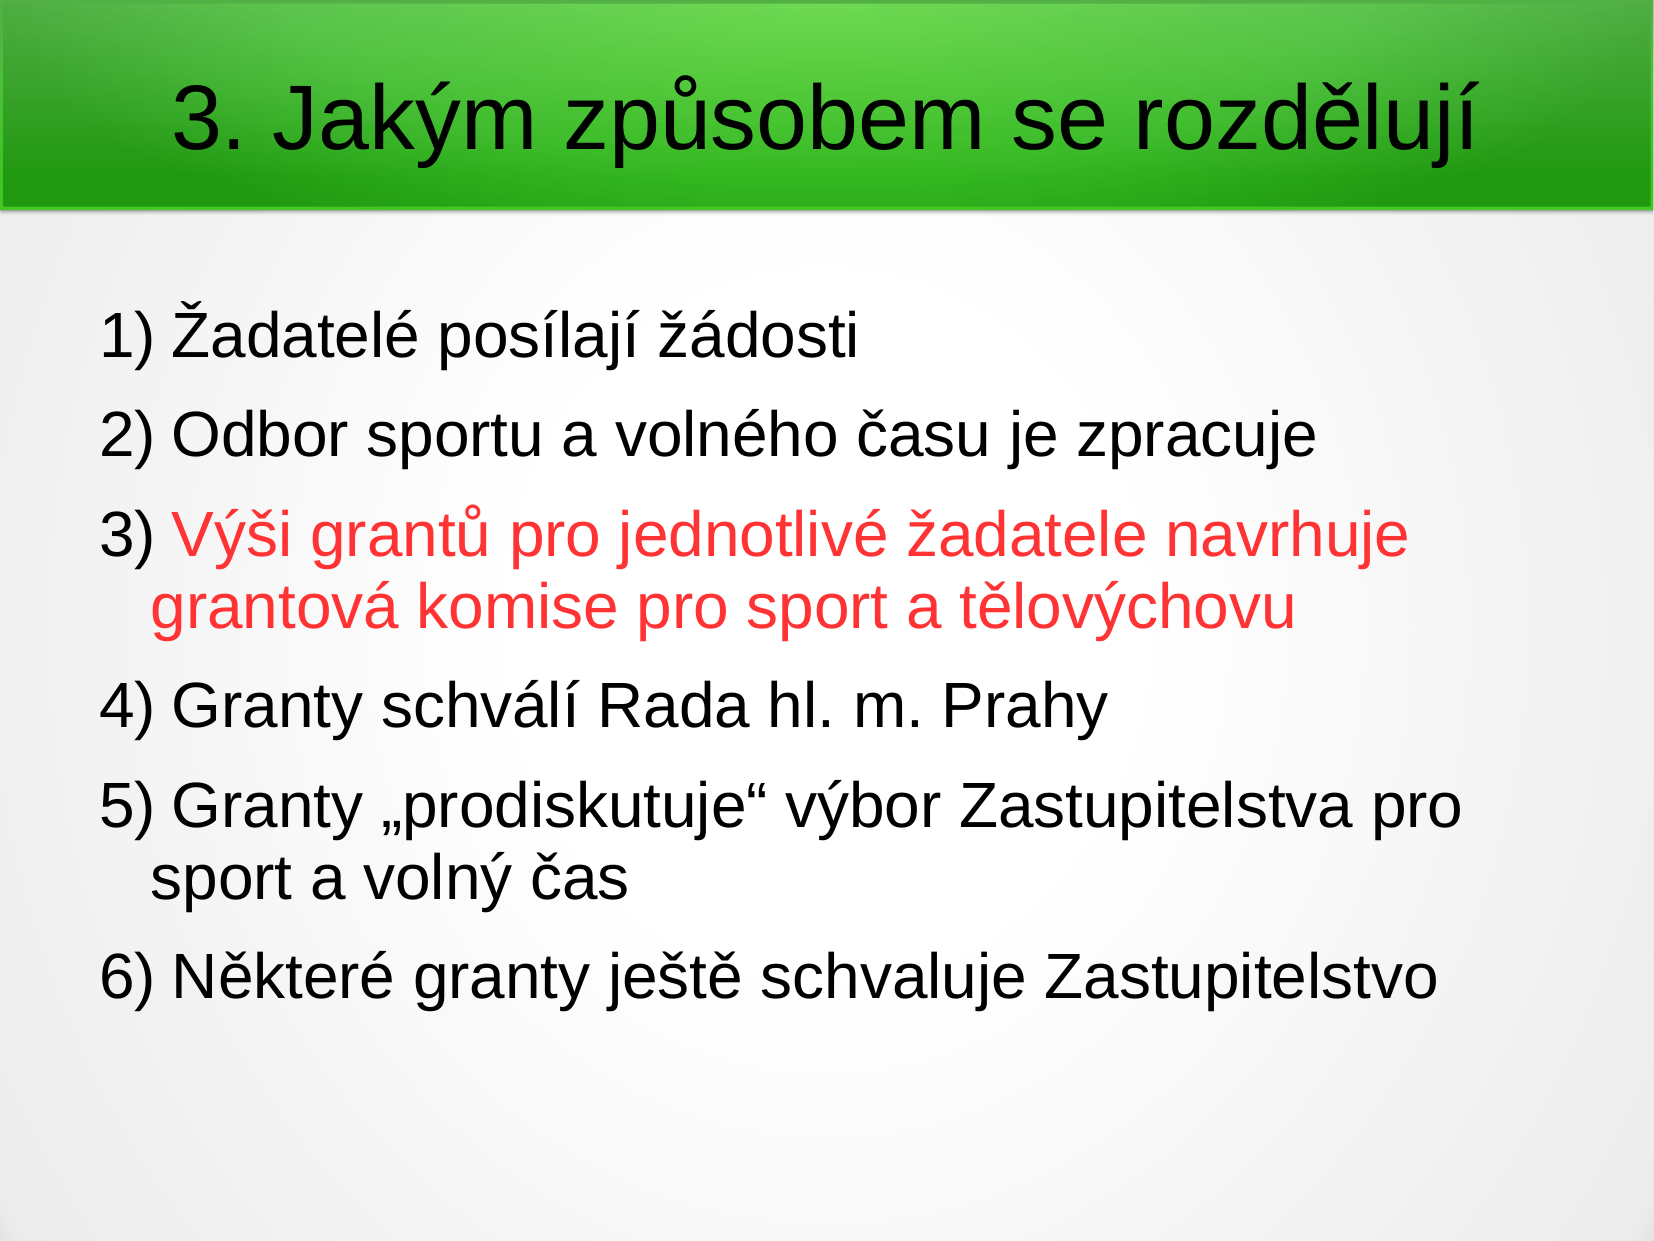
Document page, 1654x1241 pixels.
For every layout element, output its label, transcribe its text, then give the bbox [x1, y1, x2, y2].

title 3. Jakým způsobem se rozdělují [82, 47, 1571, 189]
list Žadatelé posílají žádosti Odbor sportu a volného času je zpracuje Výši grantů pro jednotlivé žadatele navrhuje grantová komise pro sport a tělovýchovu Granty schválí Rada hl. m. Prahy Granty „prodiskutuje“ výbor Zastupitelstva pro sport a volný čas Některé granty ještě schvaluje Zastupitelstvo [82, 299, 1571, 1019]
